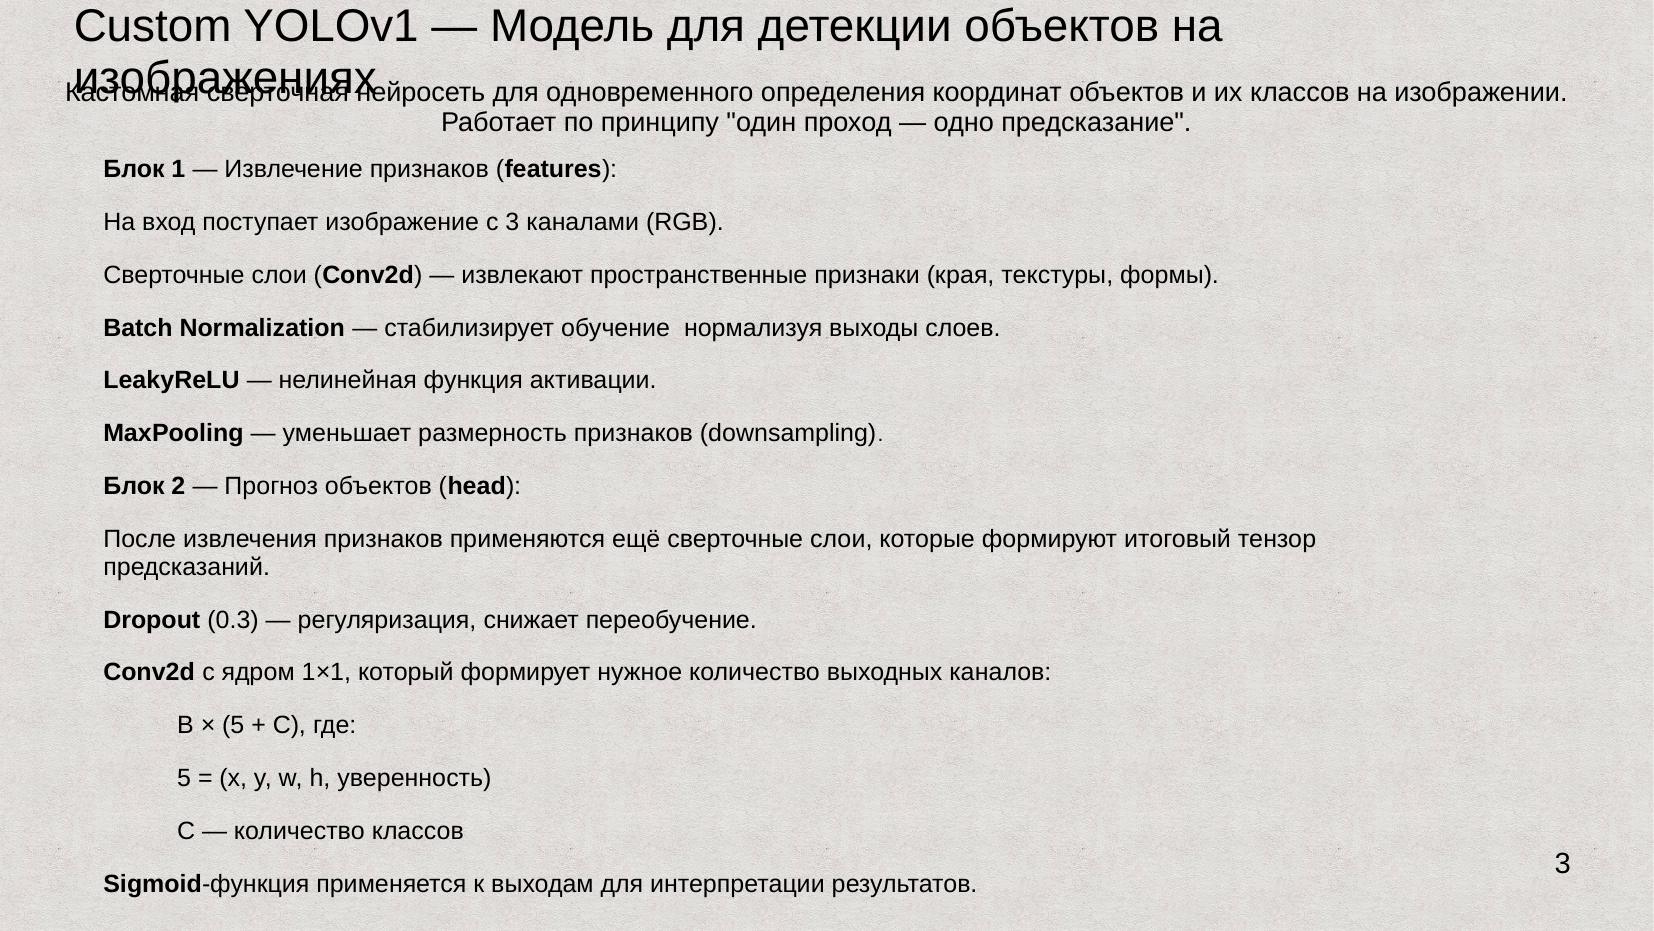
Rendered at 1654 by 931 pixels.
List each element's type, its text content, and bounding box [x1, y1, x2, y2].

text_box Кастомная сверточная нейросеть для одновременного определения координат объектов и их классов на изображении. Работает по принципу "один проход — одно предсказание". [9, 69, 1623, 131]
text_box Custom YOLOv1 — Модель для детекции объектов на изображениях [59, 0, 1554, 60]
picture [0, 0, 1654, 931]
text_box Блок 1 — Извлечение признаков (features): На вход поступает изображение с 3 каналами (RGB). Сверточные слои (Conv2d) — извлекают пространственные признаки (края, текстуры, формы). Batch Normalization — стабилизирует обучение нормализуя выходы слоев. LeakyReLU — нелинейная функция активации. MaxPooling — уменьшает размерность признаков (downsampling). Блок 2 — Прогноз объектов (head): После извлечения признаков применяются ещё сверточные слои, которые формируют итоговый тензор предсказаний. Dropout (0.3) — регуляризация, снижает переобучение. Conv2d с ядром 1×1, который формирует нужное количество выходных каналов: B × (5 + C), где: 5 = (x, y, w, h, уверенность) C — количество классов Sigmoid-функция применяется к выходам для интерпретации результатов. [88, 147, 1506, 886]
